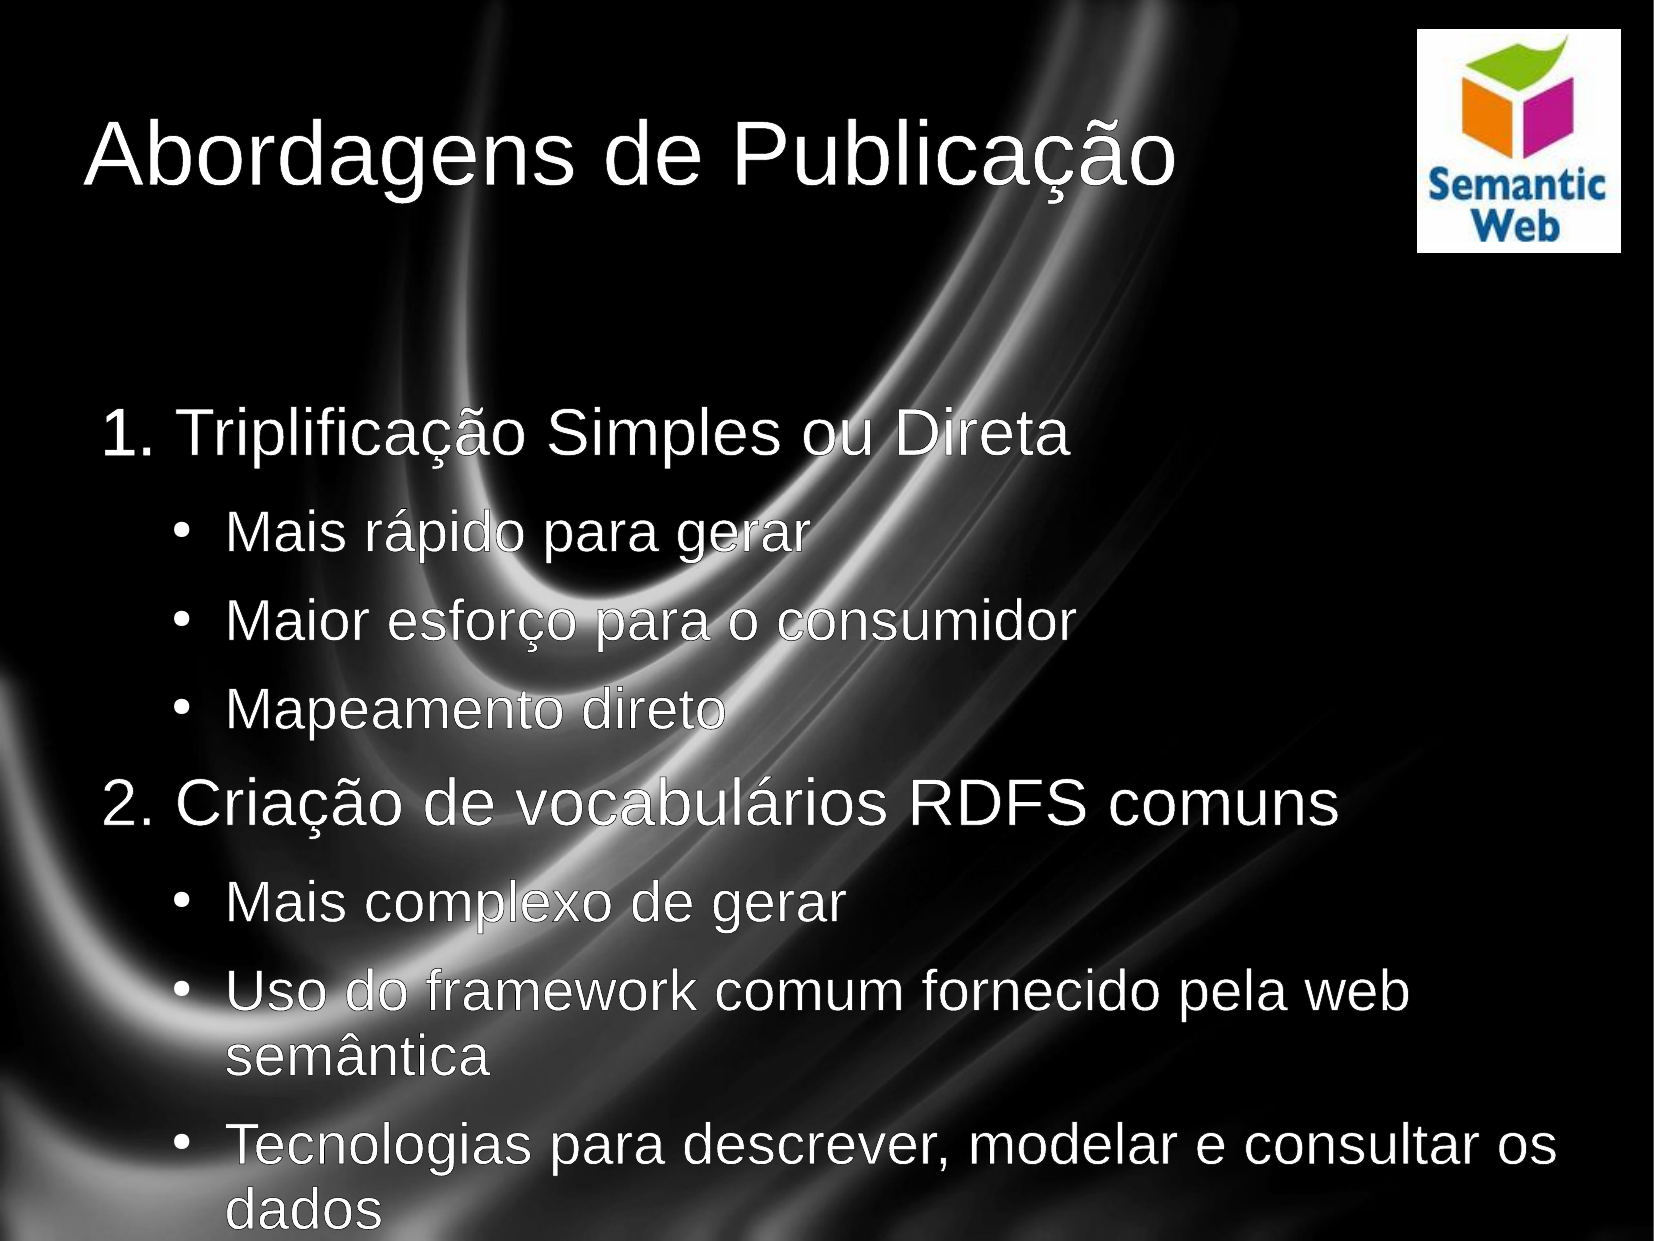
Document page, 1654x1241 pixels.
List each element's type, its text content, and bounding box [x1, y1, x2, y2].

list Triplificação Simples ou Direta Mais rápido para gerar Maior esforço para o consumidor Mapeamento direto Criação de vocabulários RDFS comuns Mais complexo de gerar Uso do framework comum fornecido pela web semântica Tecnologias para descrever, modelar e consultar os dados [82, 290, 1571, 1240]
picture [0, 0, 1654, 1241]
title Abordagens de Publicação [82, 49, 1359, 257]
